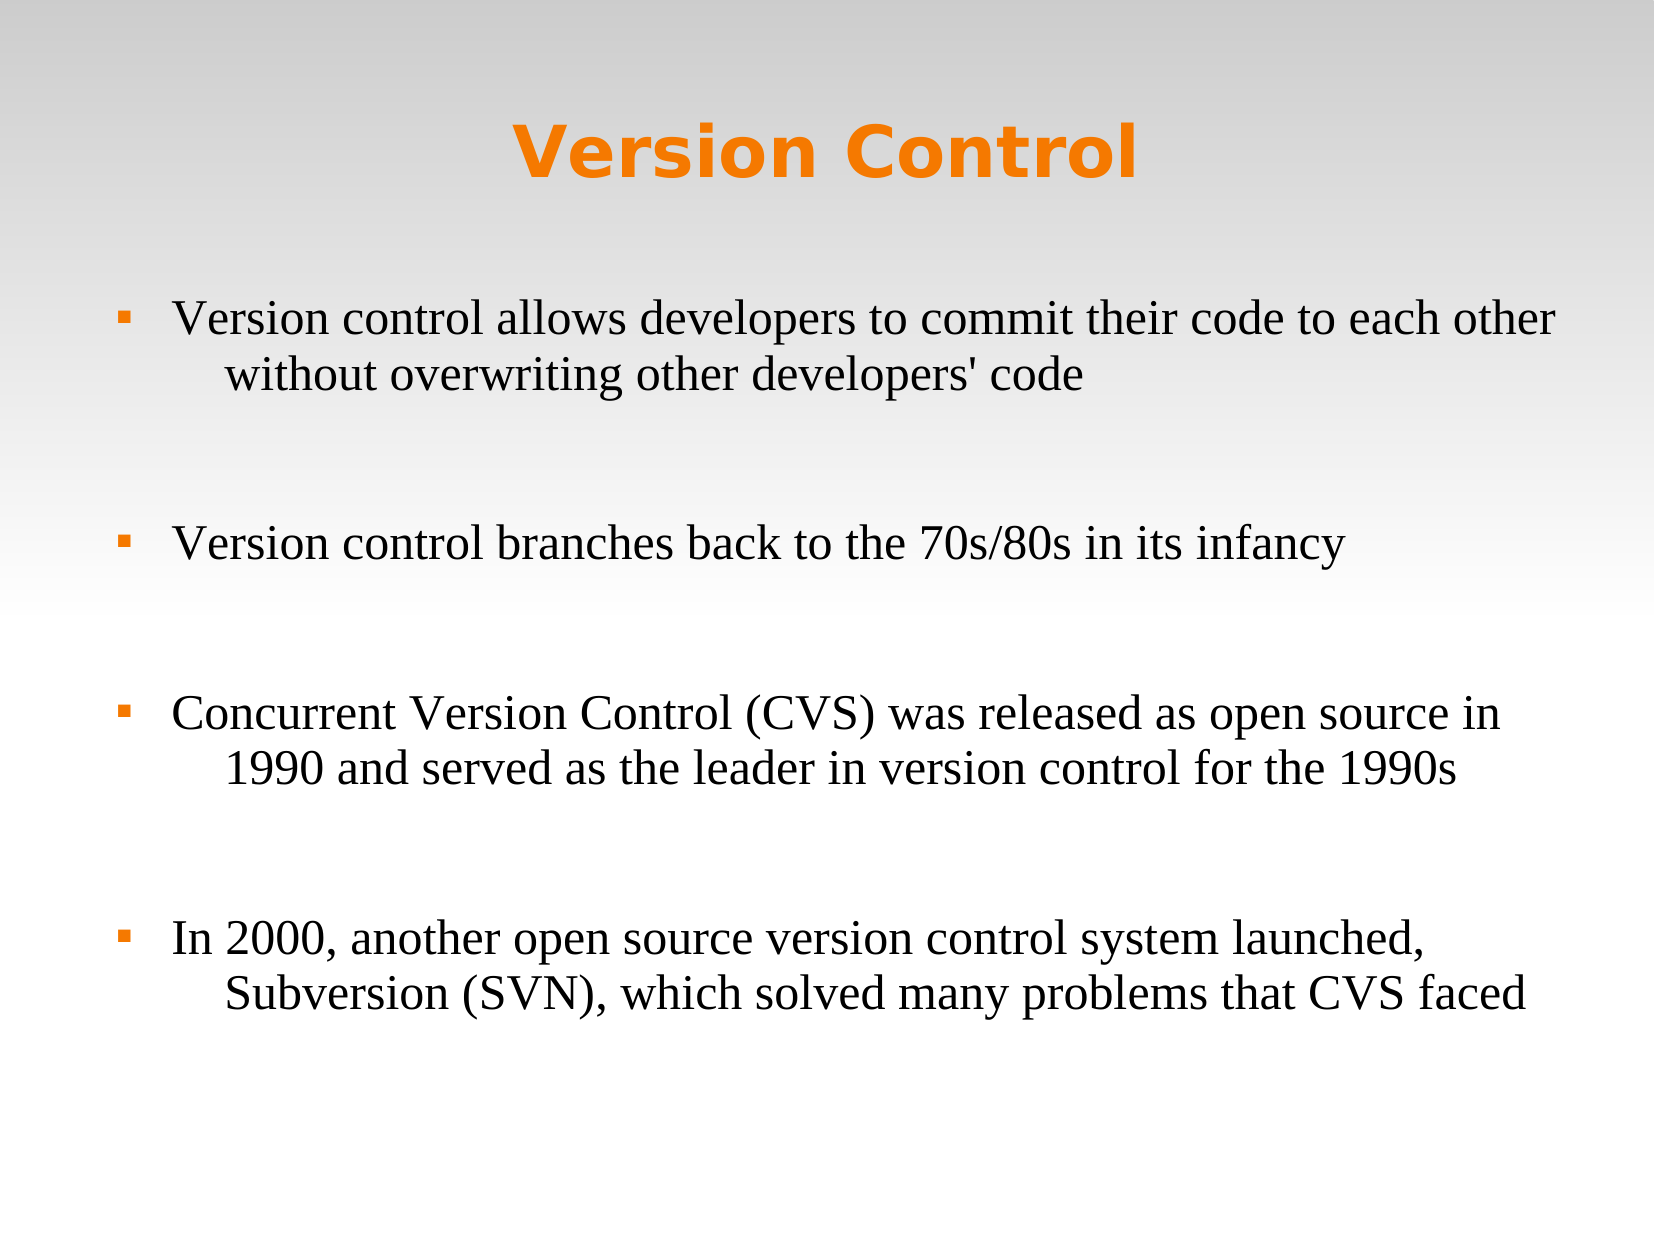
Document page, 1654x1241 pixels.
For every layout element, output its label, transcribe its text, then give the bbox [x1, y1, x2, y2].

list Version control allows developers to commit their code to each other without overwriting other developers' code Version control branches back to the 70s/80s in its infancy Concurrent Version Control (CVS) was released as open source in 1990 and served as the leader in version control for the 1990s In 2000, another open source version control system launched, Subversion (SVN), which solved many problems that CVS faced [82, 290, 1571, 1109]
title Version Control [82, 49, 1571, 257]
